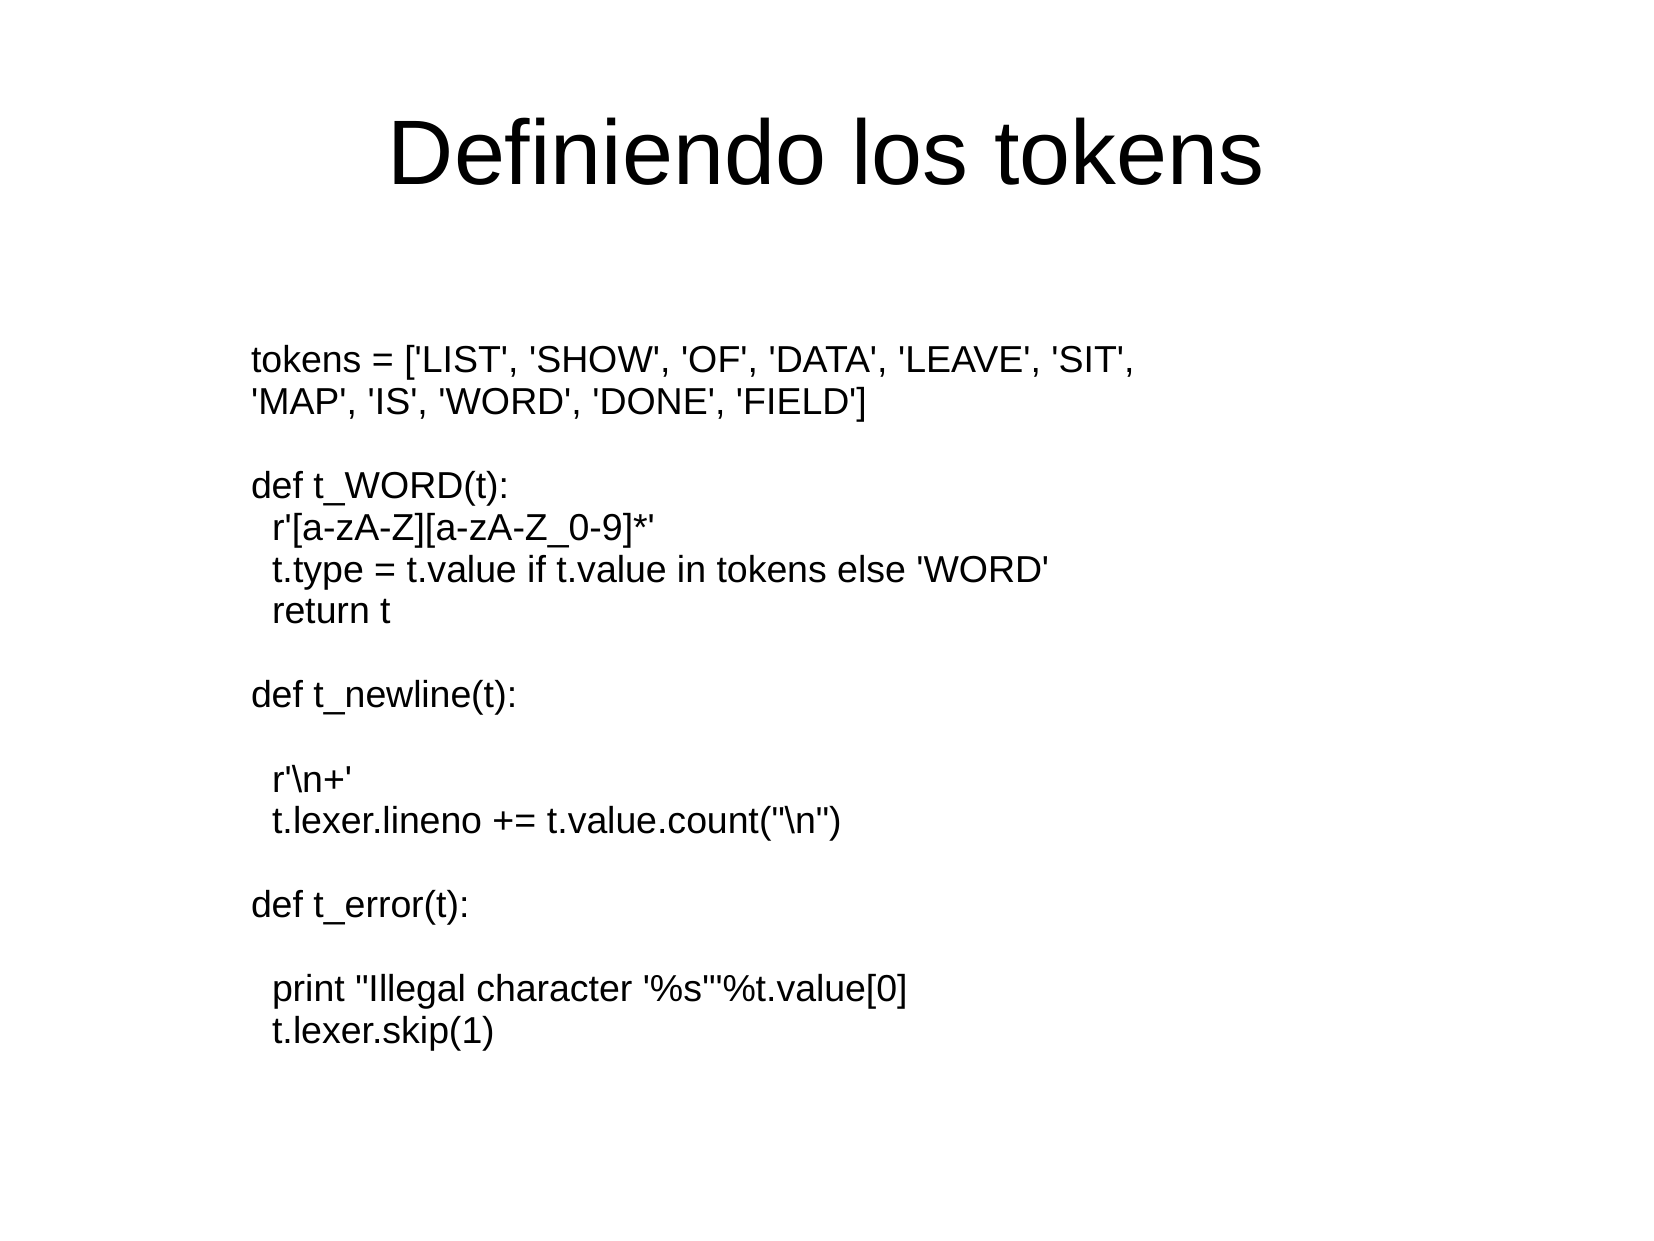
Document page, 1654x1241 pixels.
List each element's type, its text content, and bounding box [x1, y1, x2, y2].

text_box tokens = ['LIST', 'SHOW', 'OF', 'DATA', 'LEAVE', 'SIT', 'MAP', 'IS', 'WORD', 'DONE', 'FIELD'] def t_WORD(t): r'[a-zA-Z][a-zA-Z_0-9]*' t.type = t.value if t.value in tokens else 'WORD' return t def t_newline(t): r'\n+' t.lexer.lineno += t.value.count("\n") def t_error(t): print "Illegal character '%s'"%t.value[0] t.lexer.skip(1) [236, 330, 1252, 1060]
title Definiendo los tokens [82, 49, 1571, 257]
